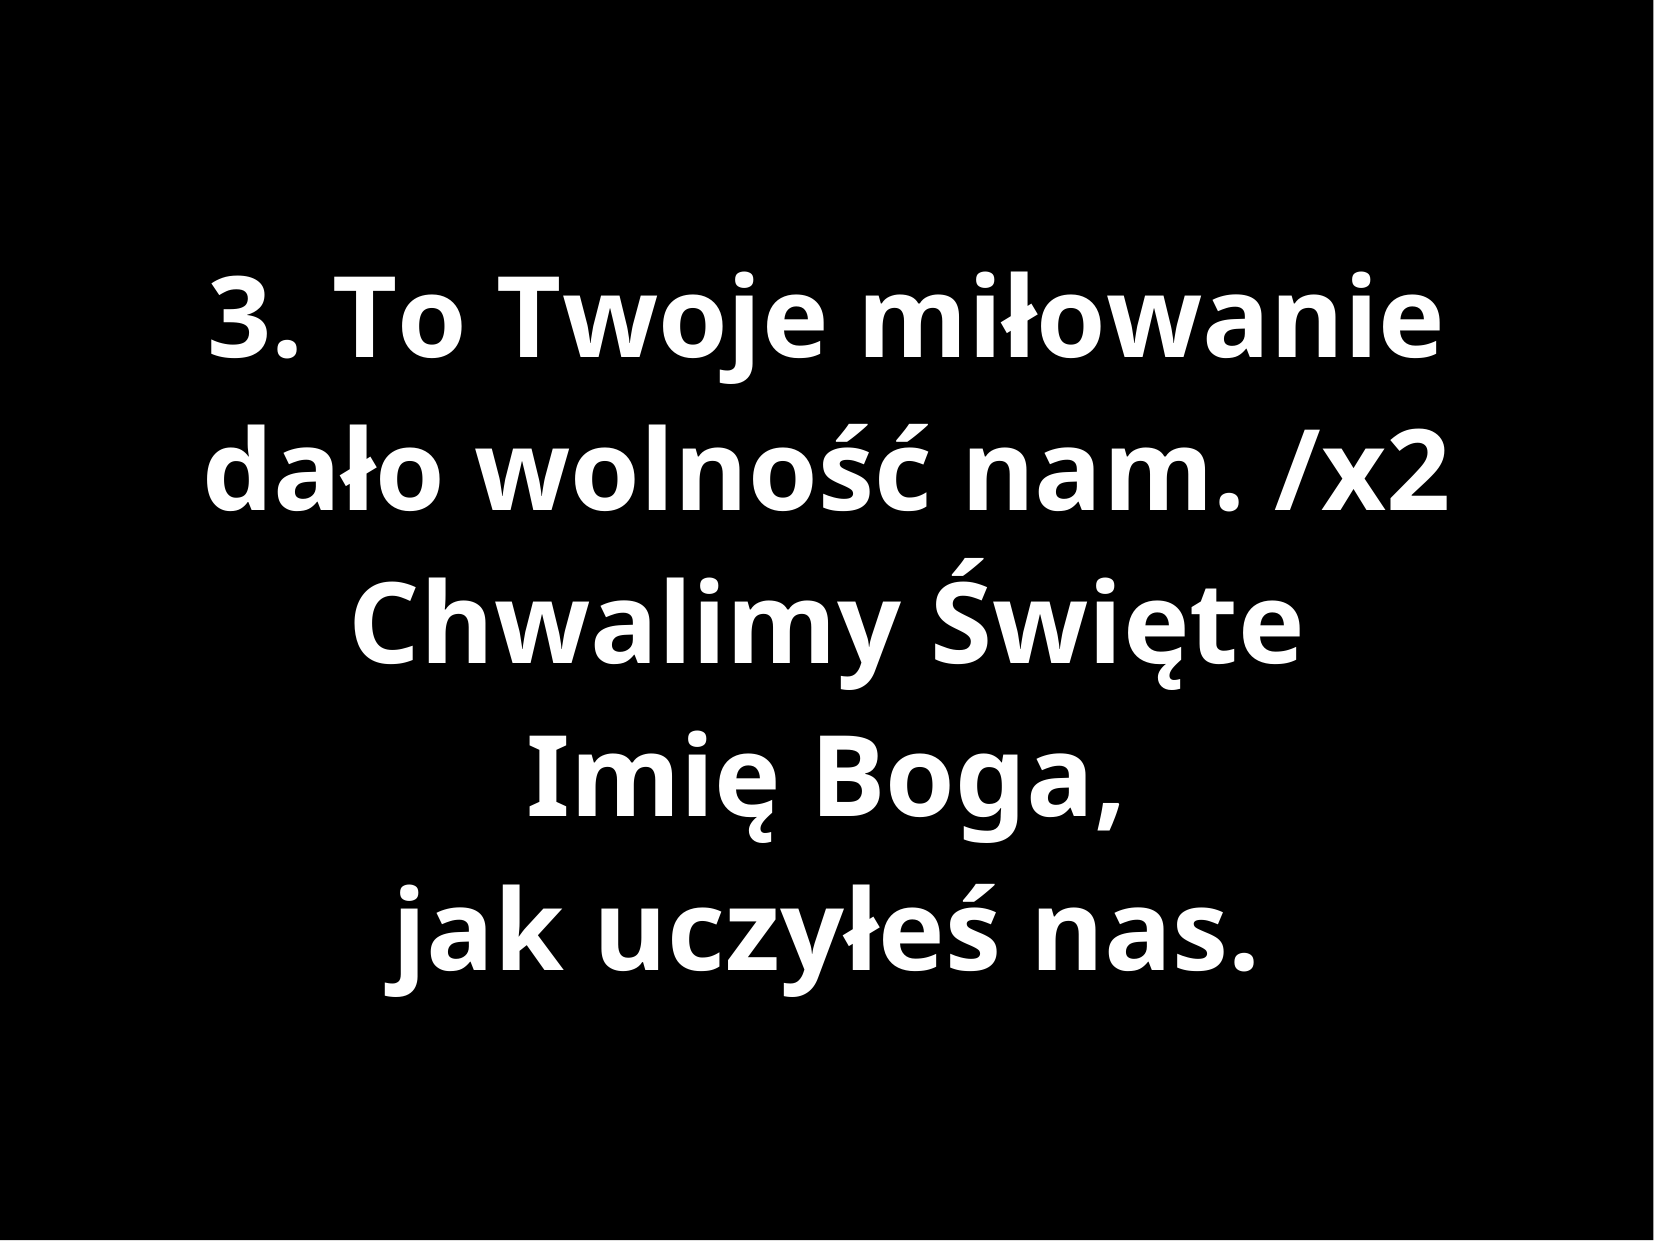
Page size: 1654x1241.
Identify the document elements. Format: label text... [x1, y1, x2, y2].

title 3. To Twoje miłowanie dało wolność nam. /x2 Chwalimy Święte Imię Boga, jak uczyłeś nas. [0, 0, 1654, 1241]
